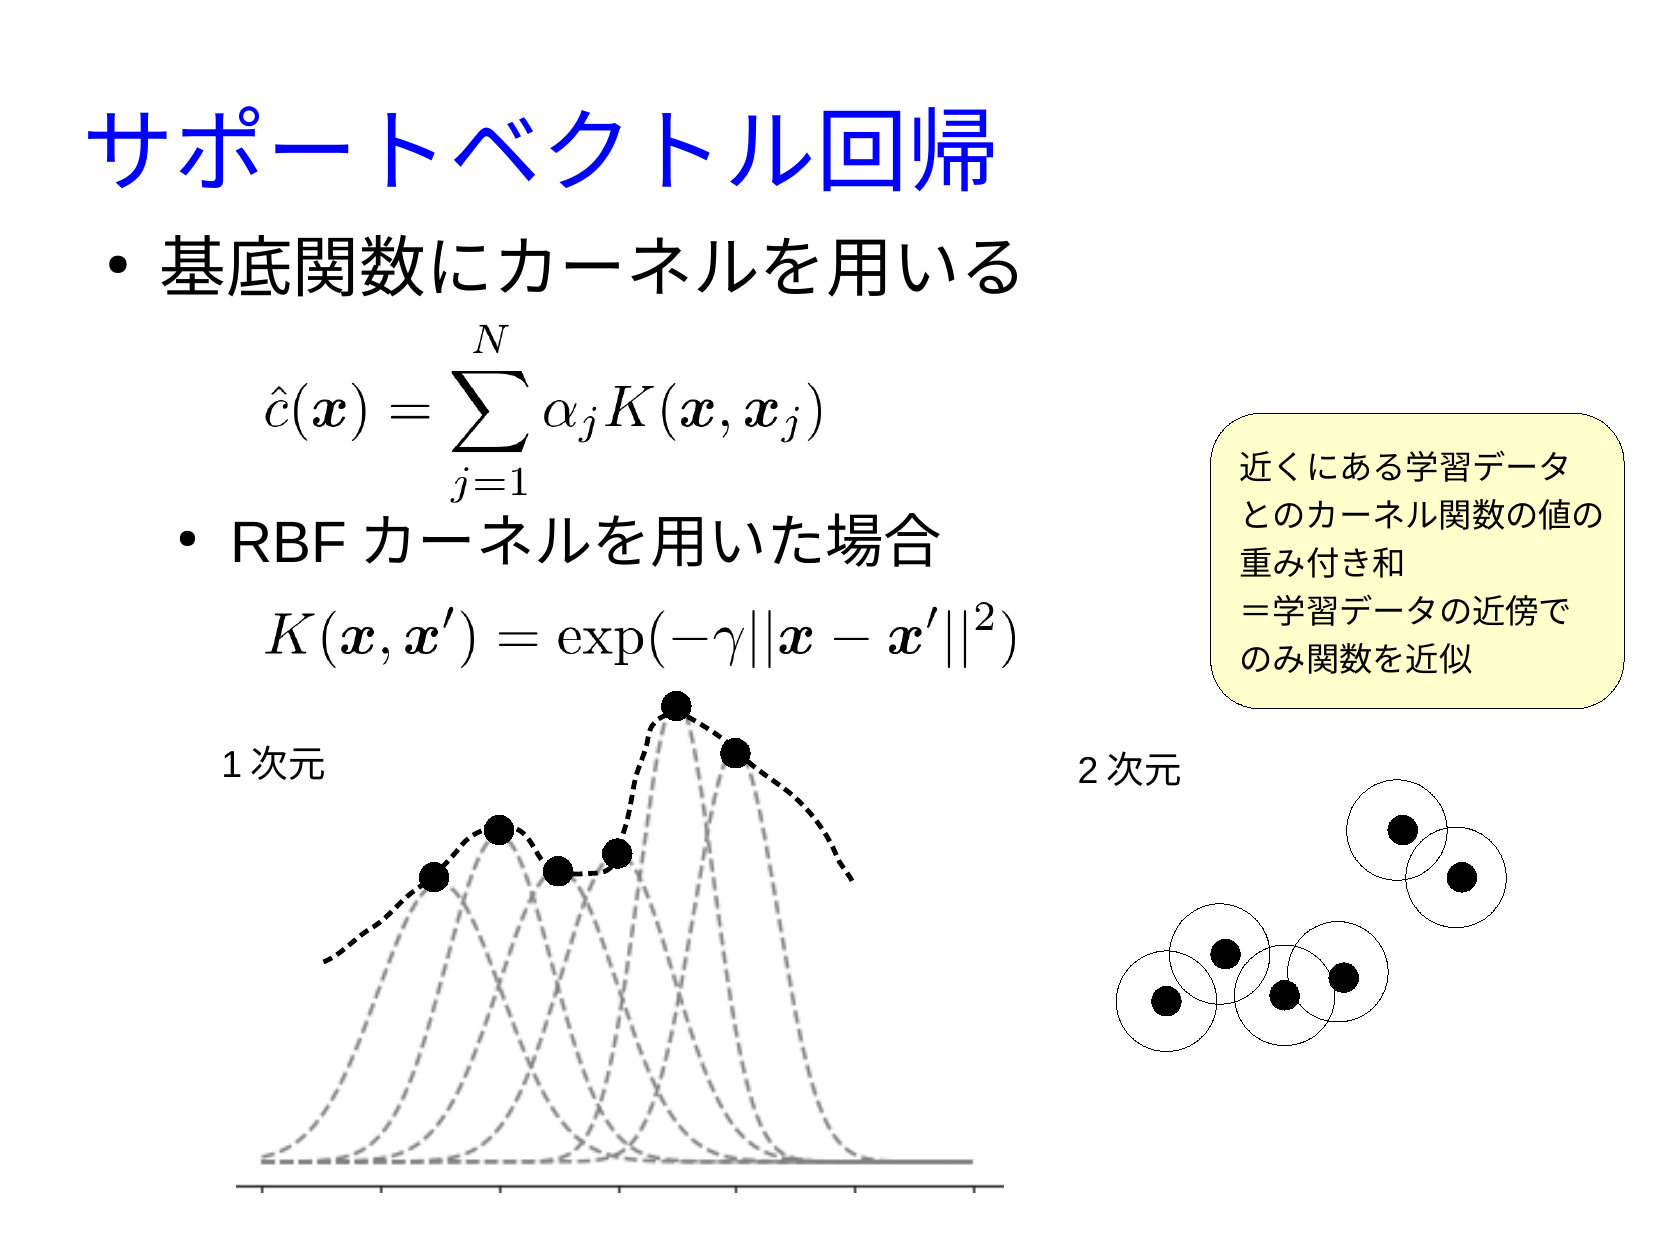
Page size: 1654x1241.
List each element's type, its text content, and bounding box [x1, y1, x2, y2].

text_box [543, 856, 573, 886]
text_box 1次元 [206, 726, 341, 798]
list 基底関数にカーネルを用いる RBFカーネルを用いた場合 [88, 220, 1577, 950]
text_box [720, 738, 751, 768]
title サポートベクトル回帰 [82, 64, 1571, 233]
text_box [419, 862, 449, 892]
picture [265, 324, 821, 503]
text_box [1387, 815, 1418, 845]
text_box 2次元 [1062, 732, 1197, 804]
text_box [1210, 939, 1241, 969]
text_box [661, 691, 692, 721]
picture [265, 602, 1015, 668]
text_box 近くにある学習データ とのカーネル関数の値の 重み付き和 ＝学習データの近傍で のみ関数を近似 [1210, 413, 1625, 709]
text_box [602, 838, 633, 869]
text_box [1447, 862, 1477, 893]
text_box [484, 815, 514, 845]
text_box [1269, 980, 1300, 1011]
picture [236, 679, 1004, 1193]
text_box [1151, 986, 1182, 1016]
text_box [1328, 962, 1359, 993]
